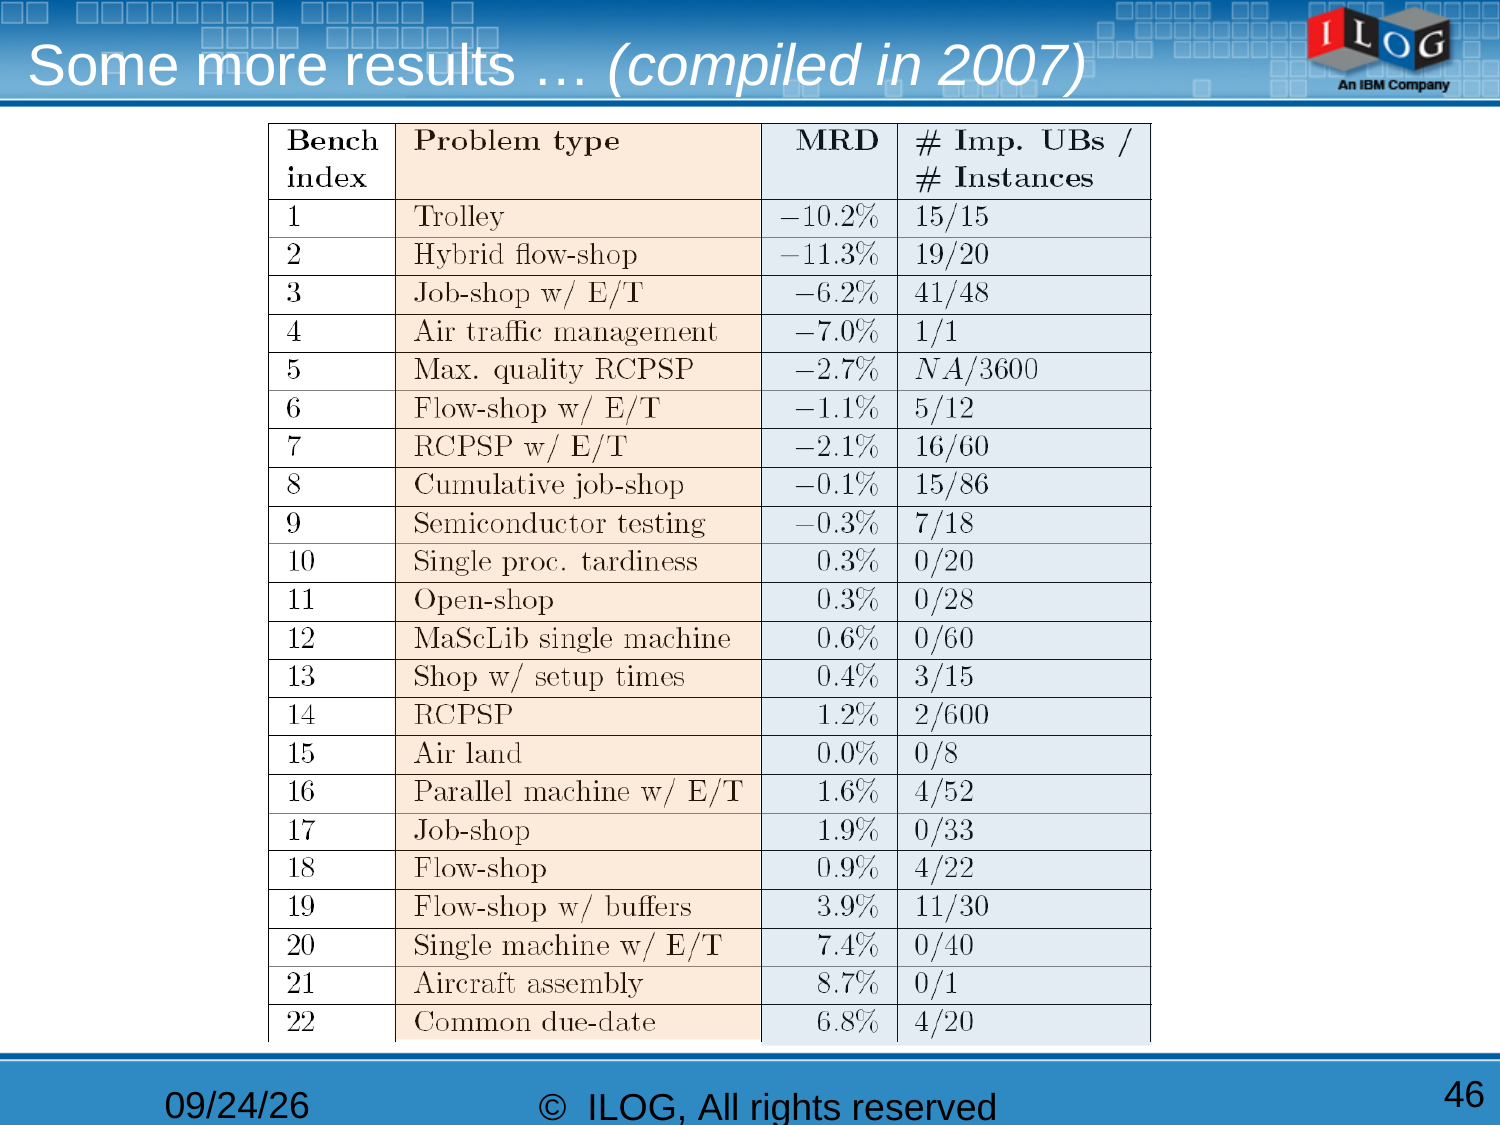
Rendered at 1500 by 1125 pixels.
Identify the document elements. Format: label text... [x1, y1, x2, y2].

text_box [394, 123, 760, 1040]
picture [775, 1102, 785, 1118]
title Some more results … (compiled in 2007) [12, 0, 1300, 144]
picture [0, 0, 1500, 1125]
text_box [253, 123, 1164, 1050]
